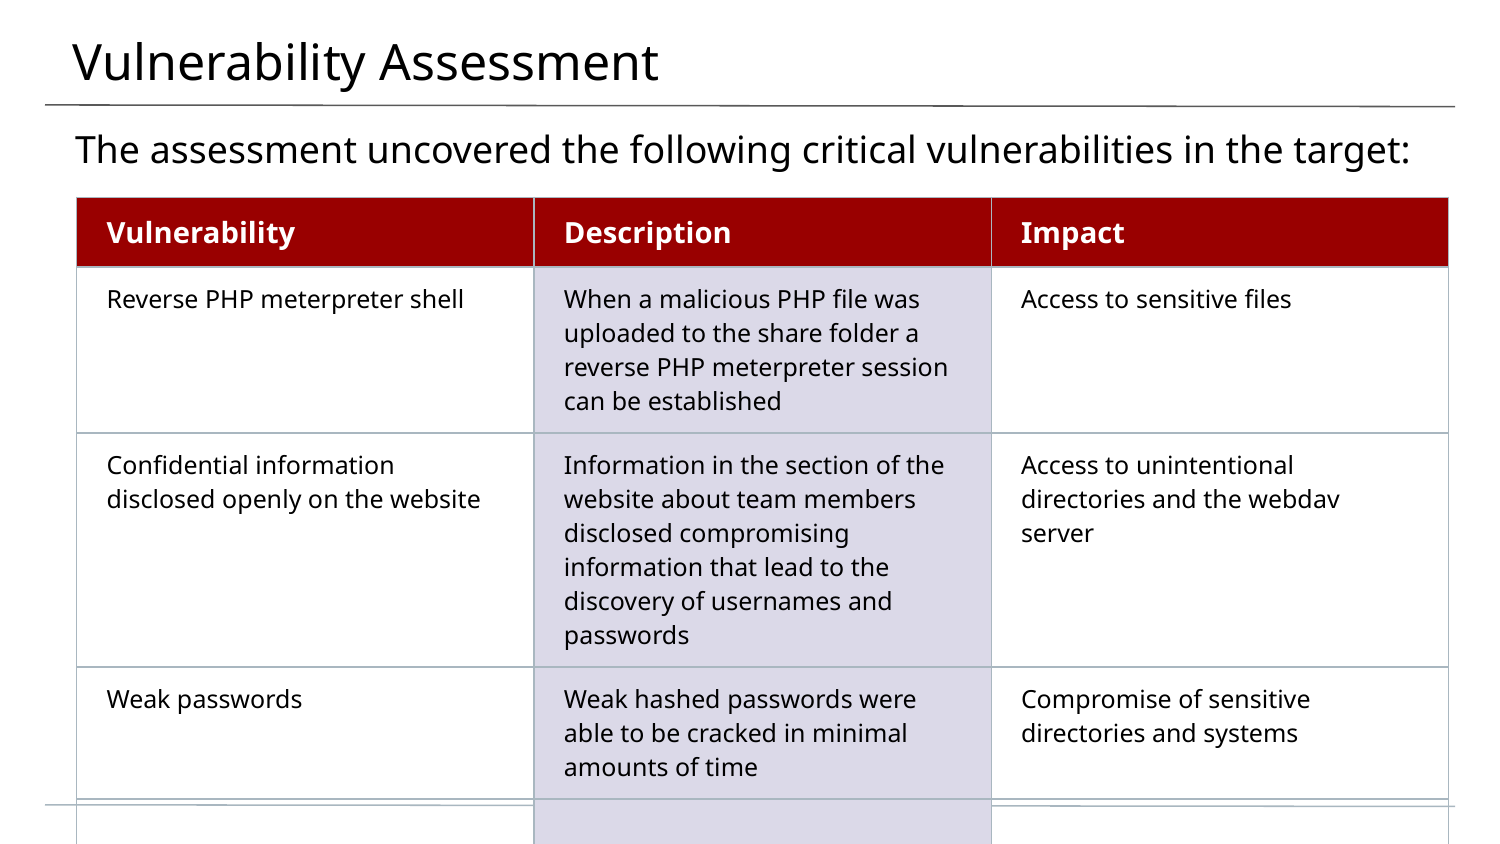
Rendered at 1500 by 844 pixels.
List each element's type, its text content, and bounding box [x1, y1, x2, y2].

table_cell Information in the section of the website about team members disclosed compromising information that lead to the discovery of usernames and passwords [535, 434, 991, 666]
title Vulnerability Assessment [0, 0, 1500, 88]
table_cell Confidential information disclosed openly on the website [77, 434, 533, 666]
table_cell [992, 800, 1448, 844]
table_cell Weak passwords [77, 668, 533, 798]
table_header Vulnerability [77, 198, 533, 266]
table_cell Reverse PHP meterpreter shell [77, 268, 533, 432]
table_cell Compromise of sensitive directories and systems [992, 668, 1448, 798]
table_cell When a malicious PHP file was uploaded to the share folder a reverse PHP meterpreter session can be established [535, 268, 991, 432]
table_header Description [535, 198, 991, 266]
table_cell [77, 800, 533, 844]
table_cell Access to unintentional directories and the webdav server [992, 434, 1448, 666]
table_header Impact [992, 198, 1448, 266]
table_cell Weak hashed passwords were able to be cracked in minimal amounts of time [535, 668, 991, 798]
table_cell [535, 800, 991, 844]
subtitle The assessment uncovered the following critical vulnerabilities in the target: [0, 110, 1500, 171]
table_cell Access to sensitive files [992, 268, 1448, 432]
